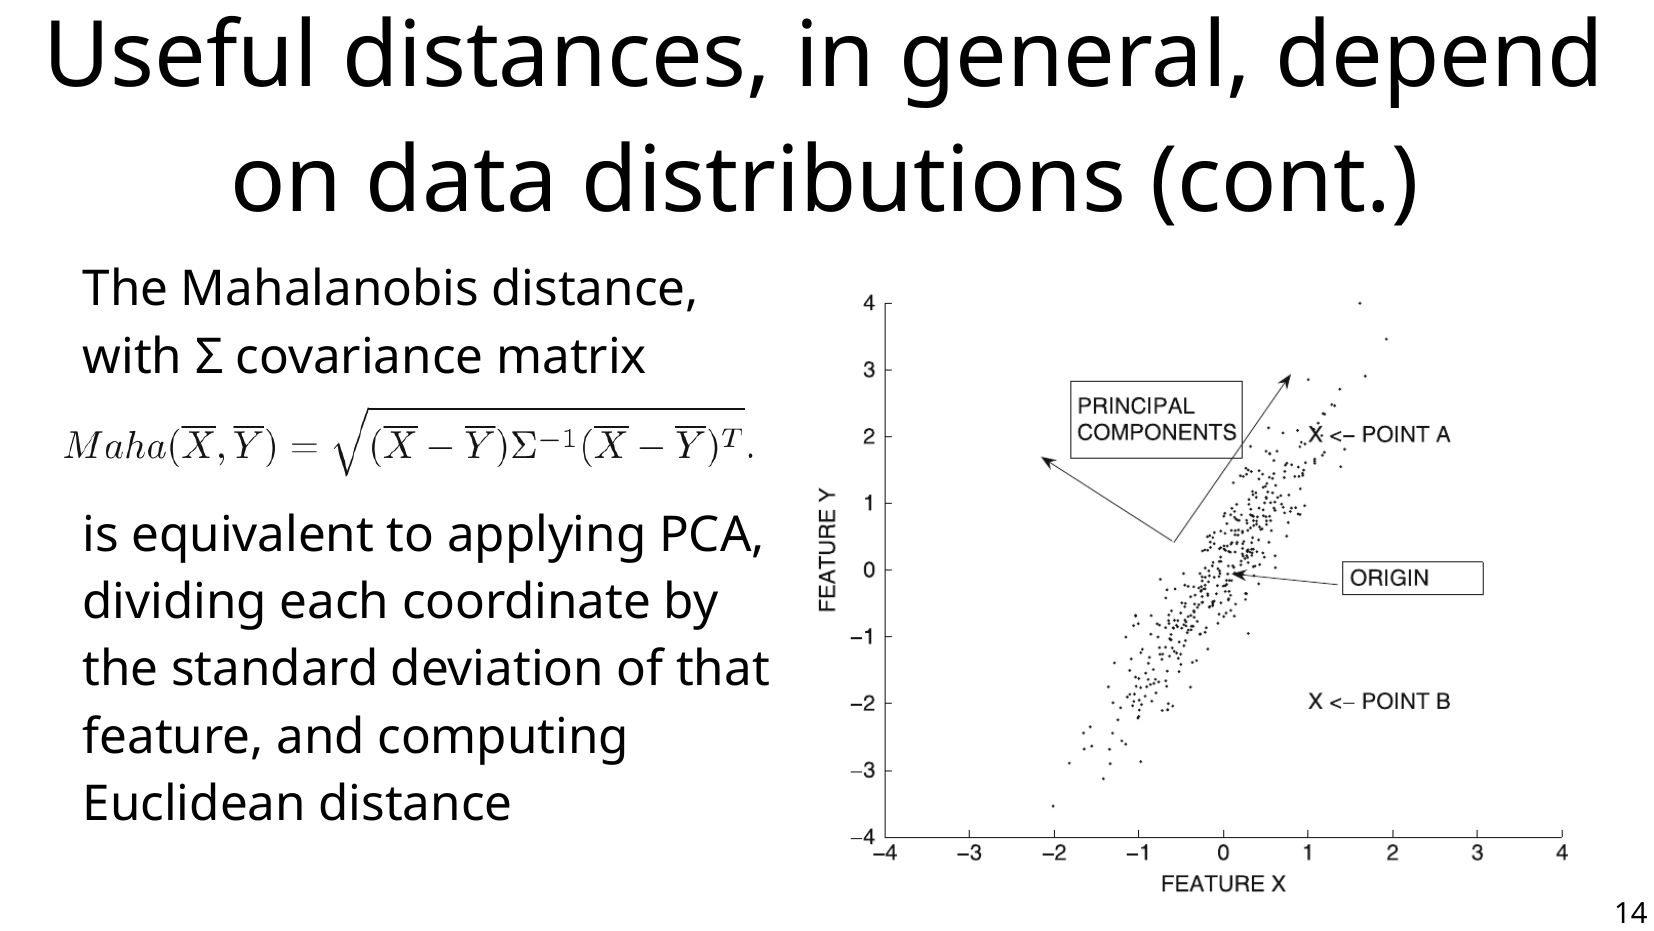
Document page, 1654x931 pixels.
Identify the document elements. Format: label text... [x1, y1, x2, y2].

list The Mahalanobis distance, with Σ covariance matrix is equivalent to applying PCA, dividing each coordinate by the standard deviation of that feature, and computing Euclidean distance [82, 253, 796, 886]
title Useful distances, in general, depend on data distributions (cont.) [0, 0, 1651, 268]
picture [32, 391, 779, 497]
picture [780, 266, 1611, 916]
